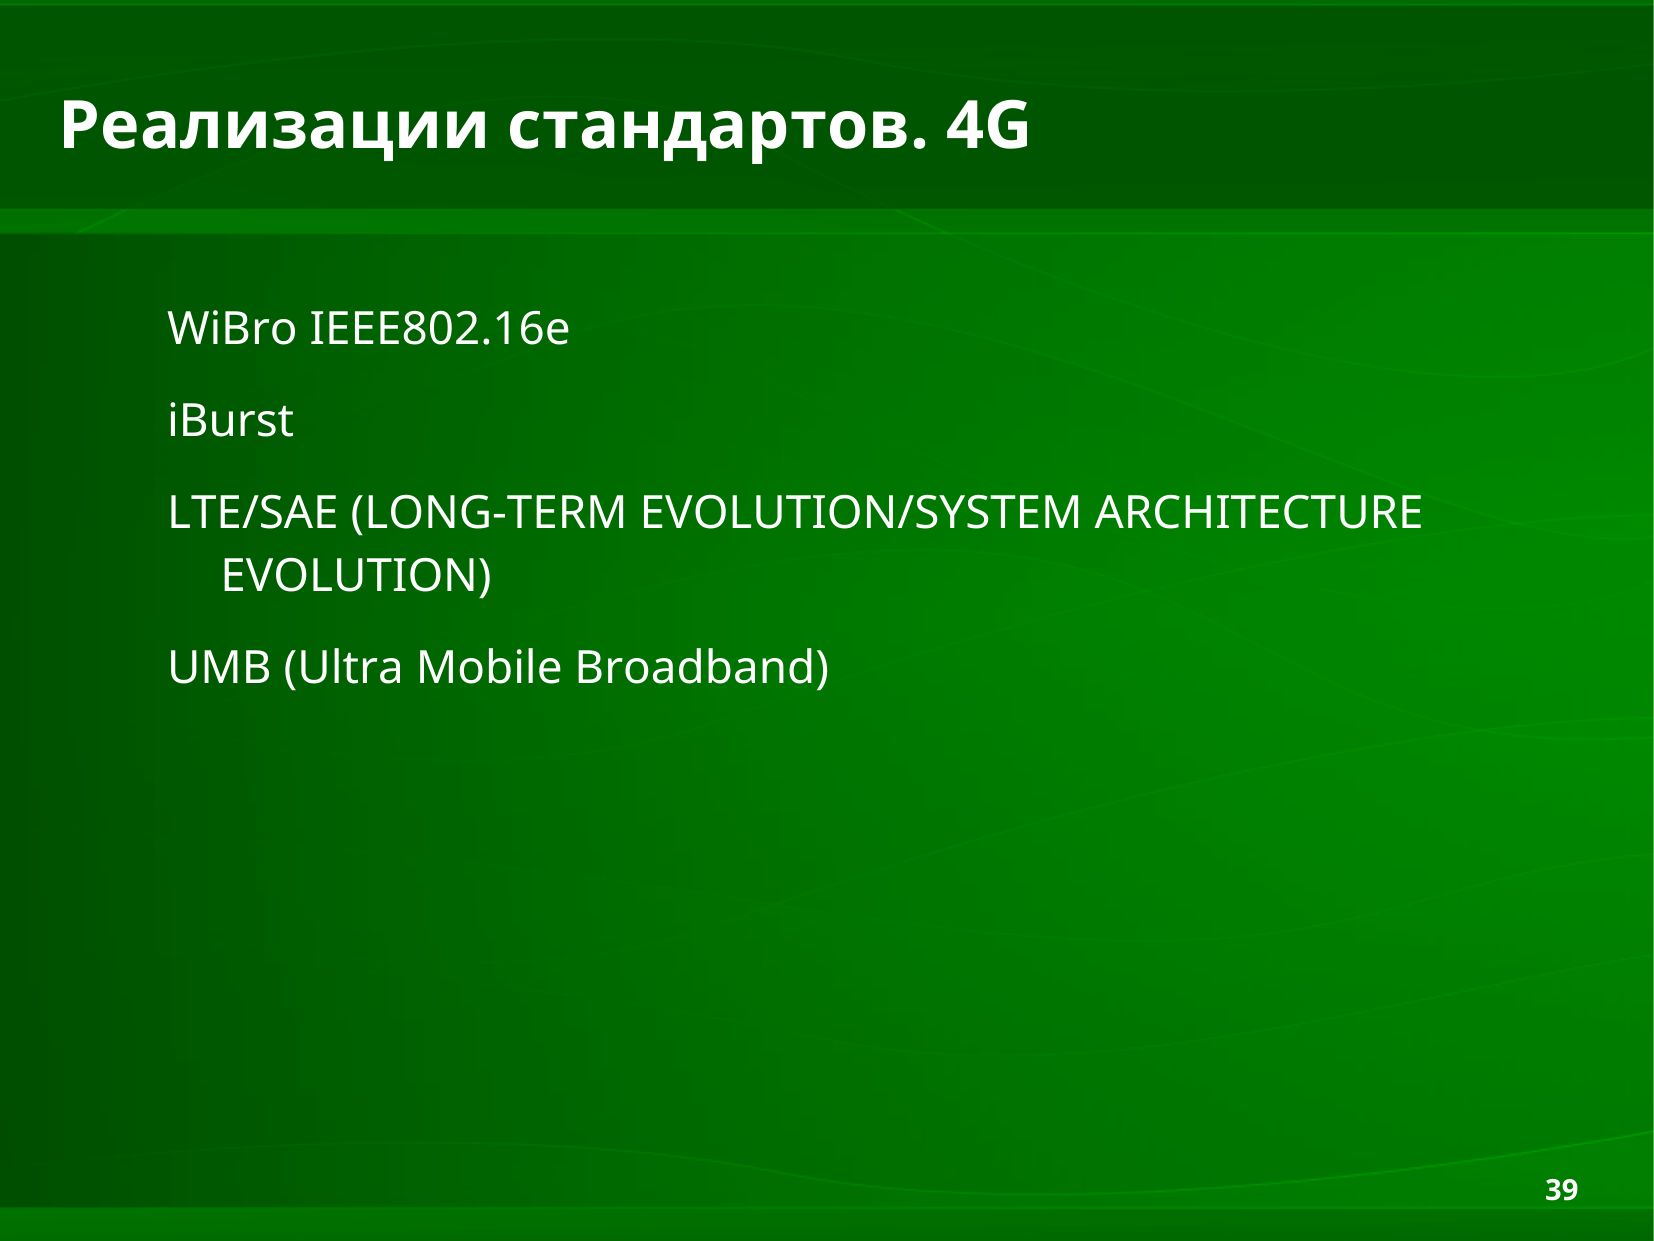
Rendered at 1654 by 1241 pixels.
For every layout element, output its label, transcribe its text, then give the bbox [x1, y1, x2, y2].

title Реализации стандартов. 4G [23, 8, 1625, 237]
picture [0, 0, 1654, 1241]
list WiBro IEEE802.16e iBurst LTE/SAE (LONG-TERM EVOLUTION/SYSTEM ARCHITECTURE EVOLUTION) UMB (Ultra Mobile Broadband) [149, 295, 1536, 1062]
